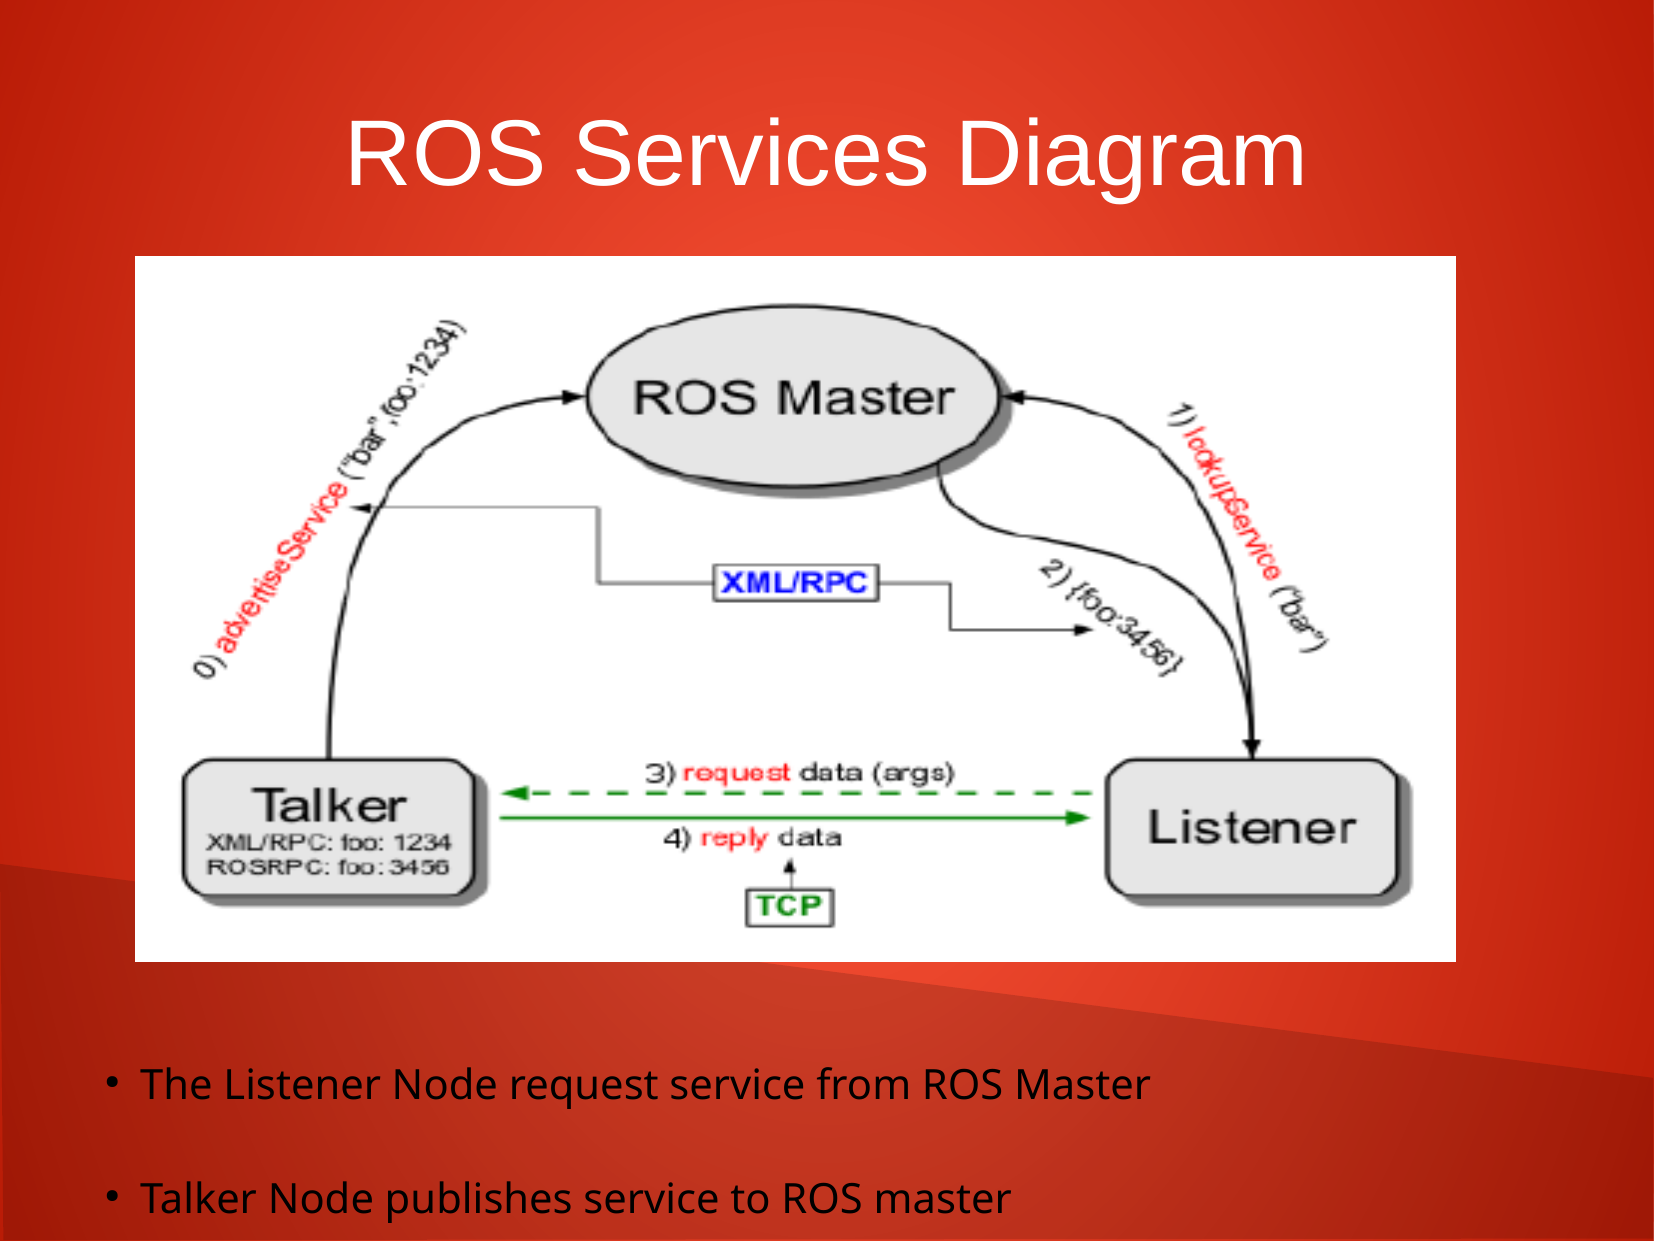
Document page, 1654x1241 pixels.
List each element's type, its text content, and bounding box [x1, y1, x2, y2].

picture [135, 256, 1456, 962]
text_box The Listener Node request service from ROS Master Talker Node publishes service to ROS master [90, 990, 1321, 1156]
title ROS Services Diagram [82, 49, 1571, 257]
